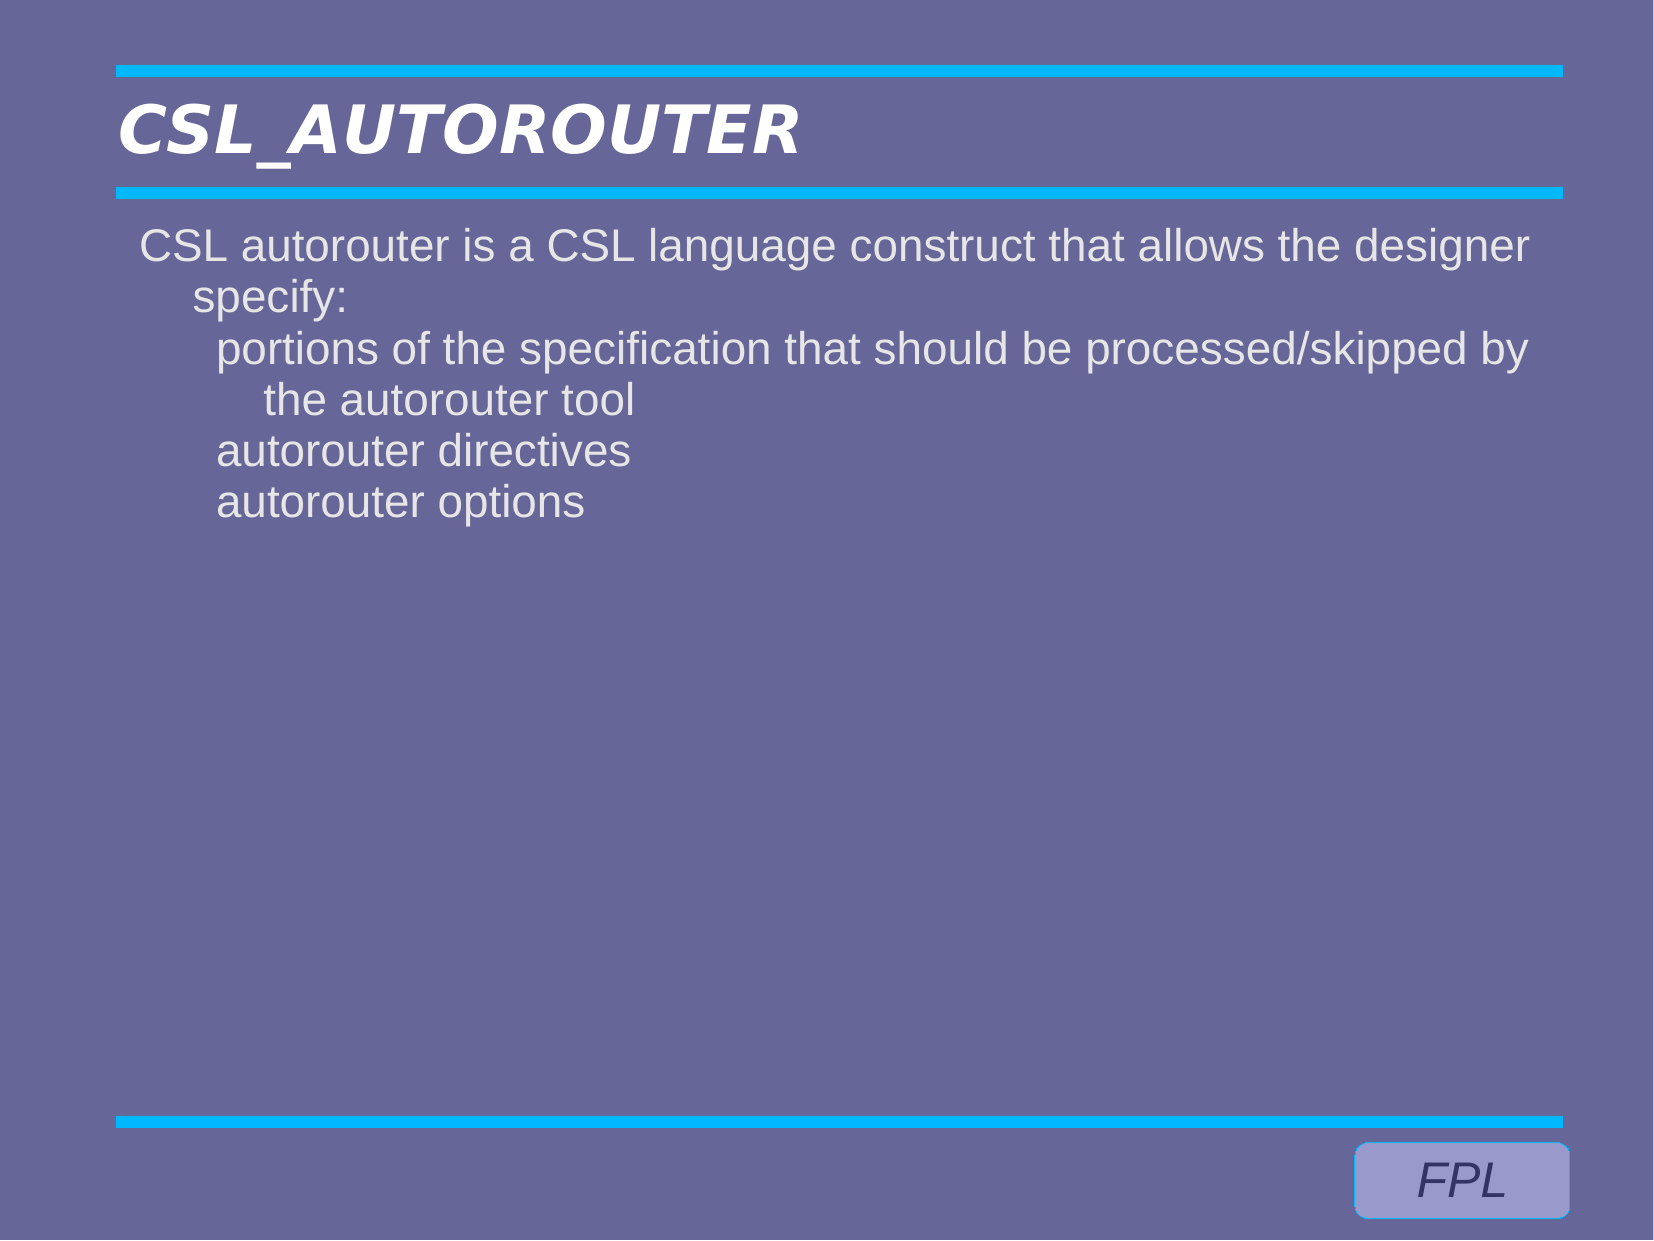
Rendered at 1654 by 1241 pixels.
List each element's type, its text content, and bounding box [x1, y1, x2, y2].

list CSL autorouter is a CSL language construct that allows the designer specify: portions of the specification that should be processed/skipped by the autorouter tool autorouter directives autorouter options [121, 220, 1561, 1133]
title CSL_AUTOROUTER [118, 41, 1531, 219]
